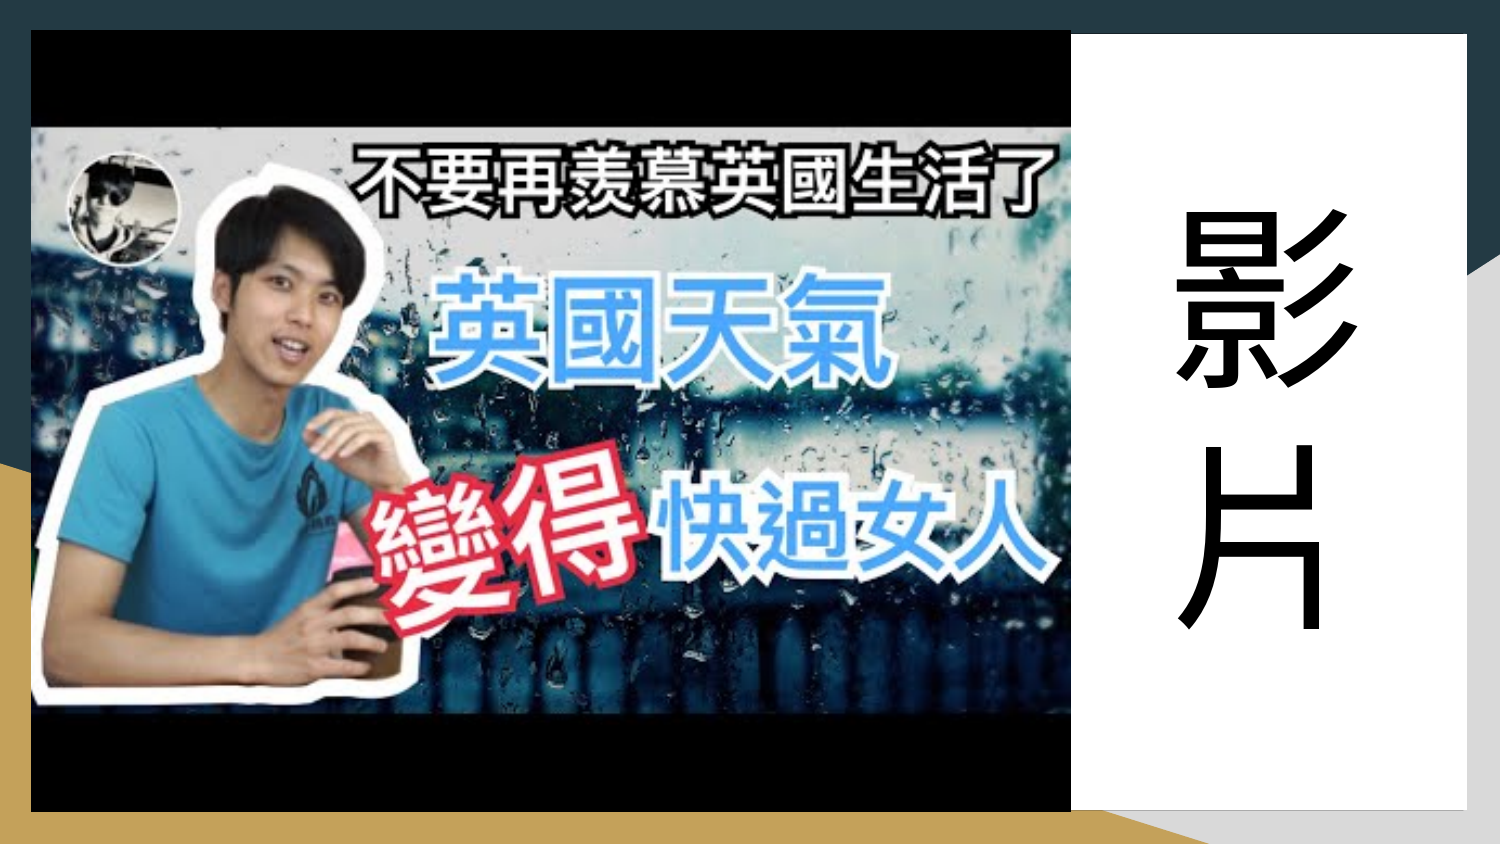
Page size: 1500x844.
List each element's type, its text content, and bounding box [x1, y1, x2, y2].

picture [31, 30, 1071, 812]
text_box 影 片 [1071, 165, 1487, 666]
